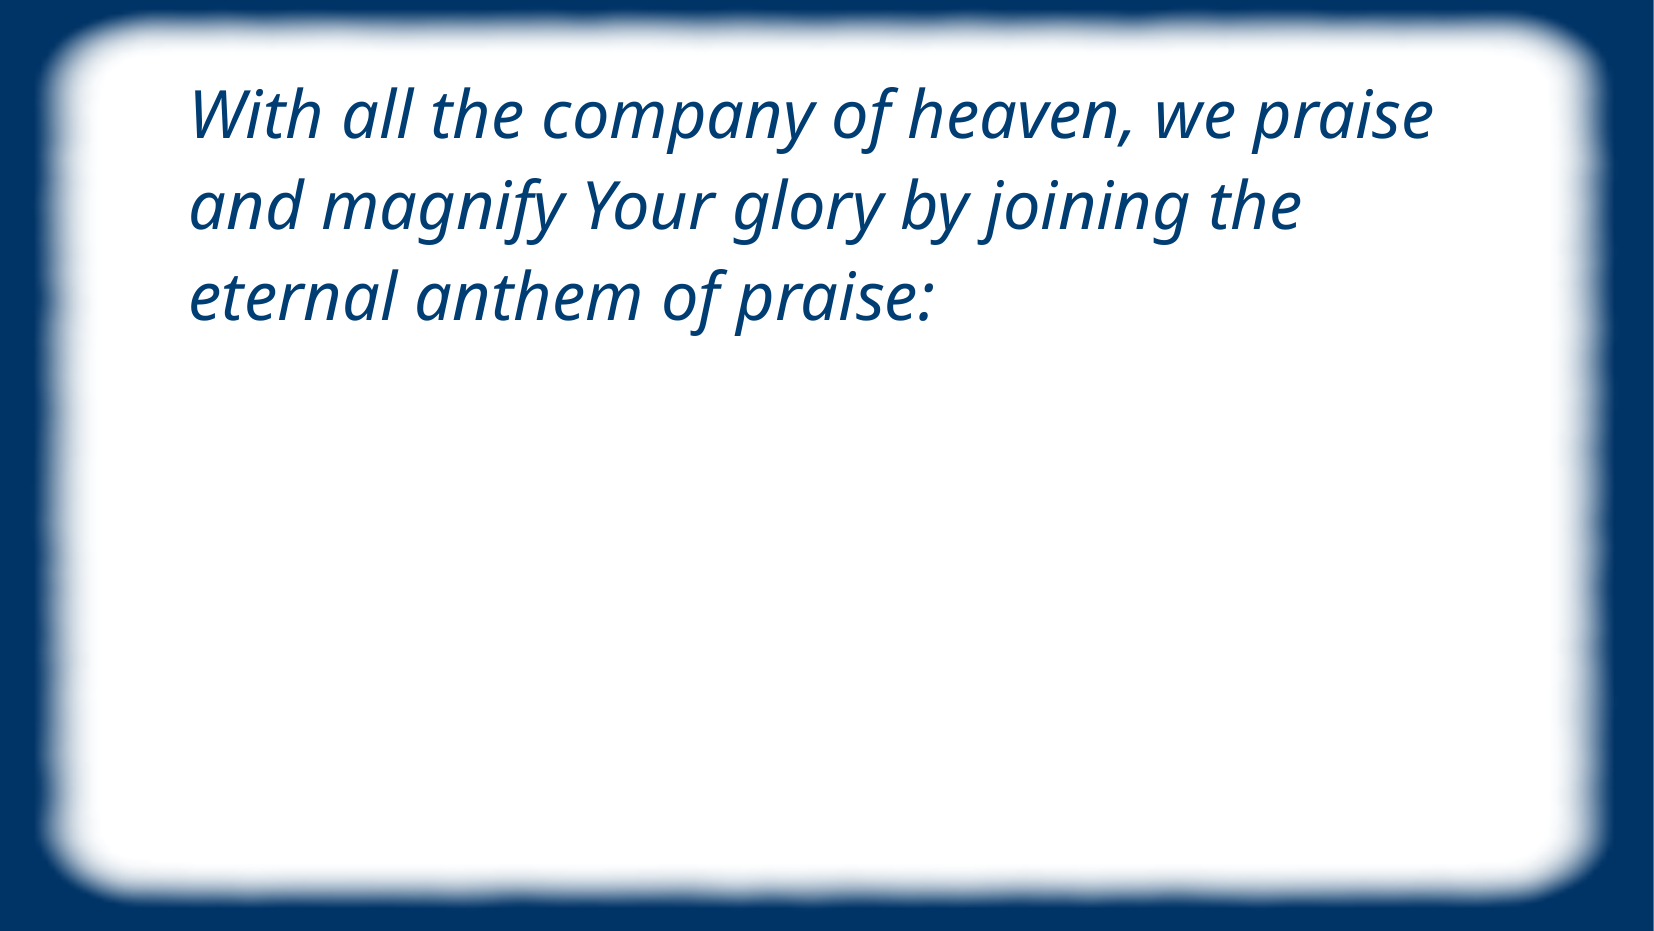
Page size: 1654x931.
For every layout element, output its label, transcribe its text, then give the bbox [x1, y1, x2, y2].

text_box With all the company of heaven, we praise and magnify Your glory by joining the eternal anthem of praise: [105, 60, 1531, 361]
picture [0, 0, 1654, 931]
